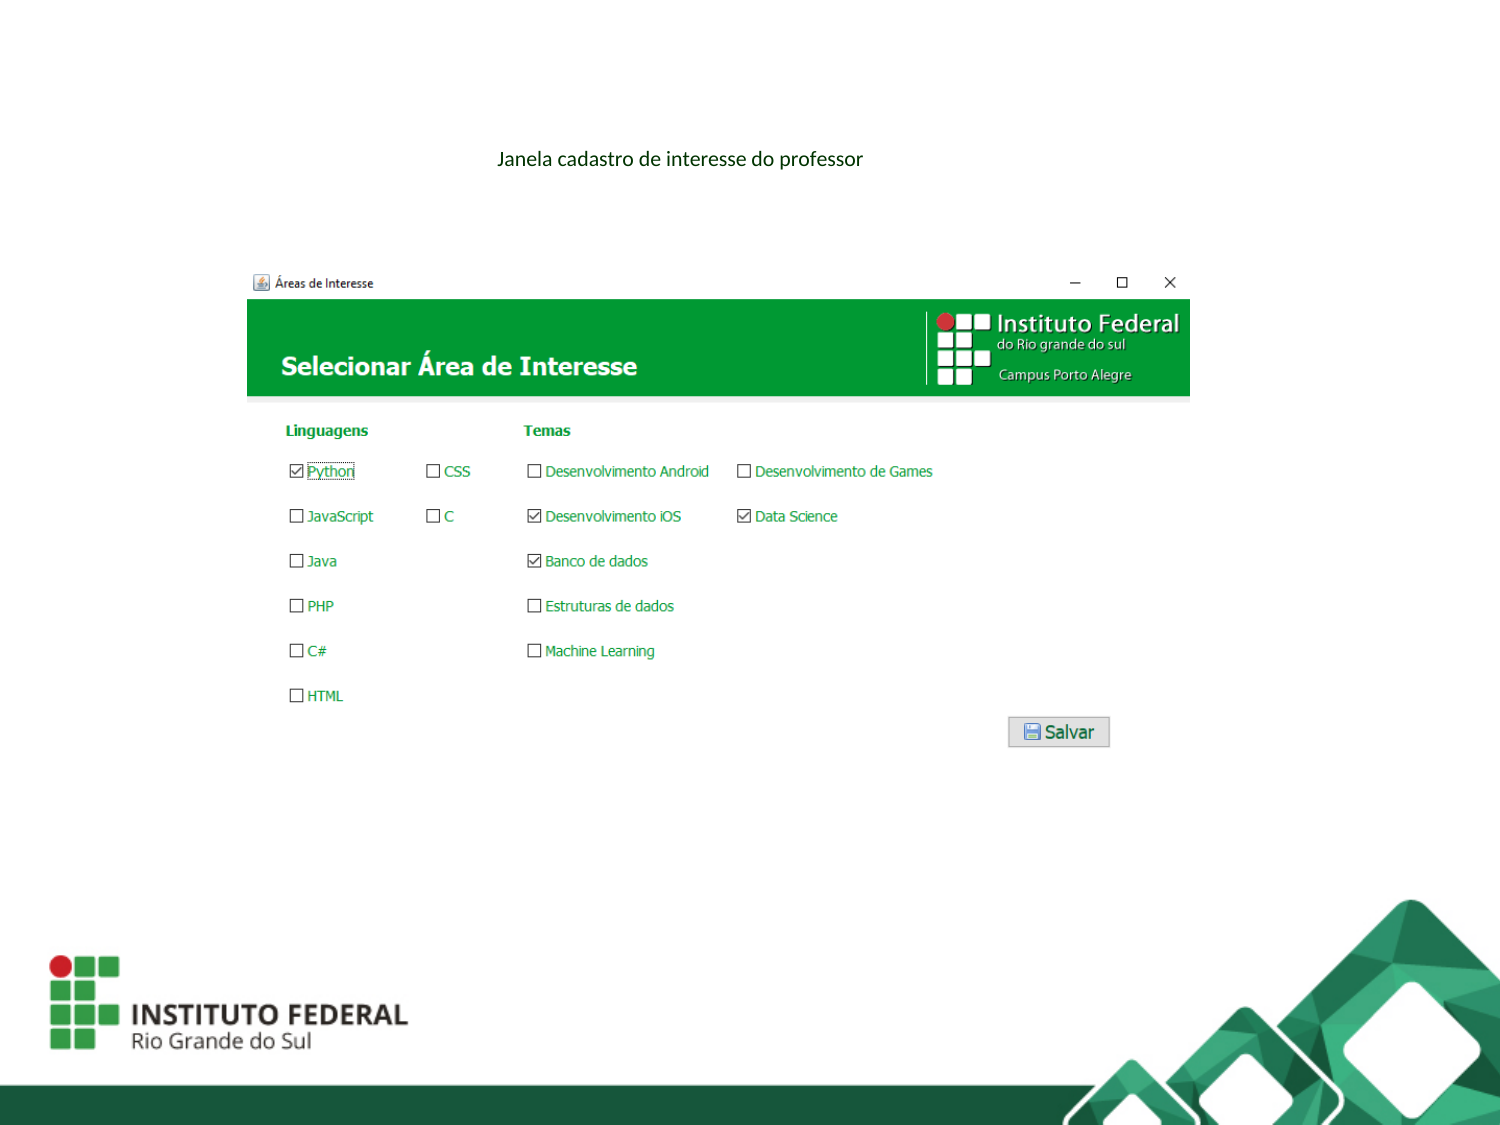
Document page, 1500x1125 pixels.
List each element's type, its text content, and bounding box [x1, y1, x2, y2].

picture [247, 272, 1190, 814]
text_box Janela cadastro de interesse do professor [483, 137, 879, 179]
